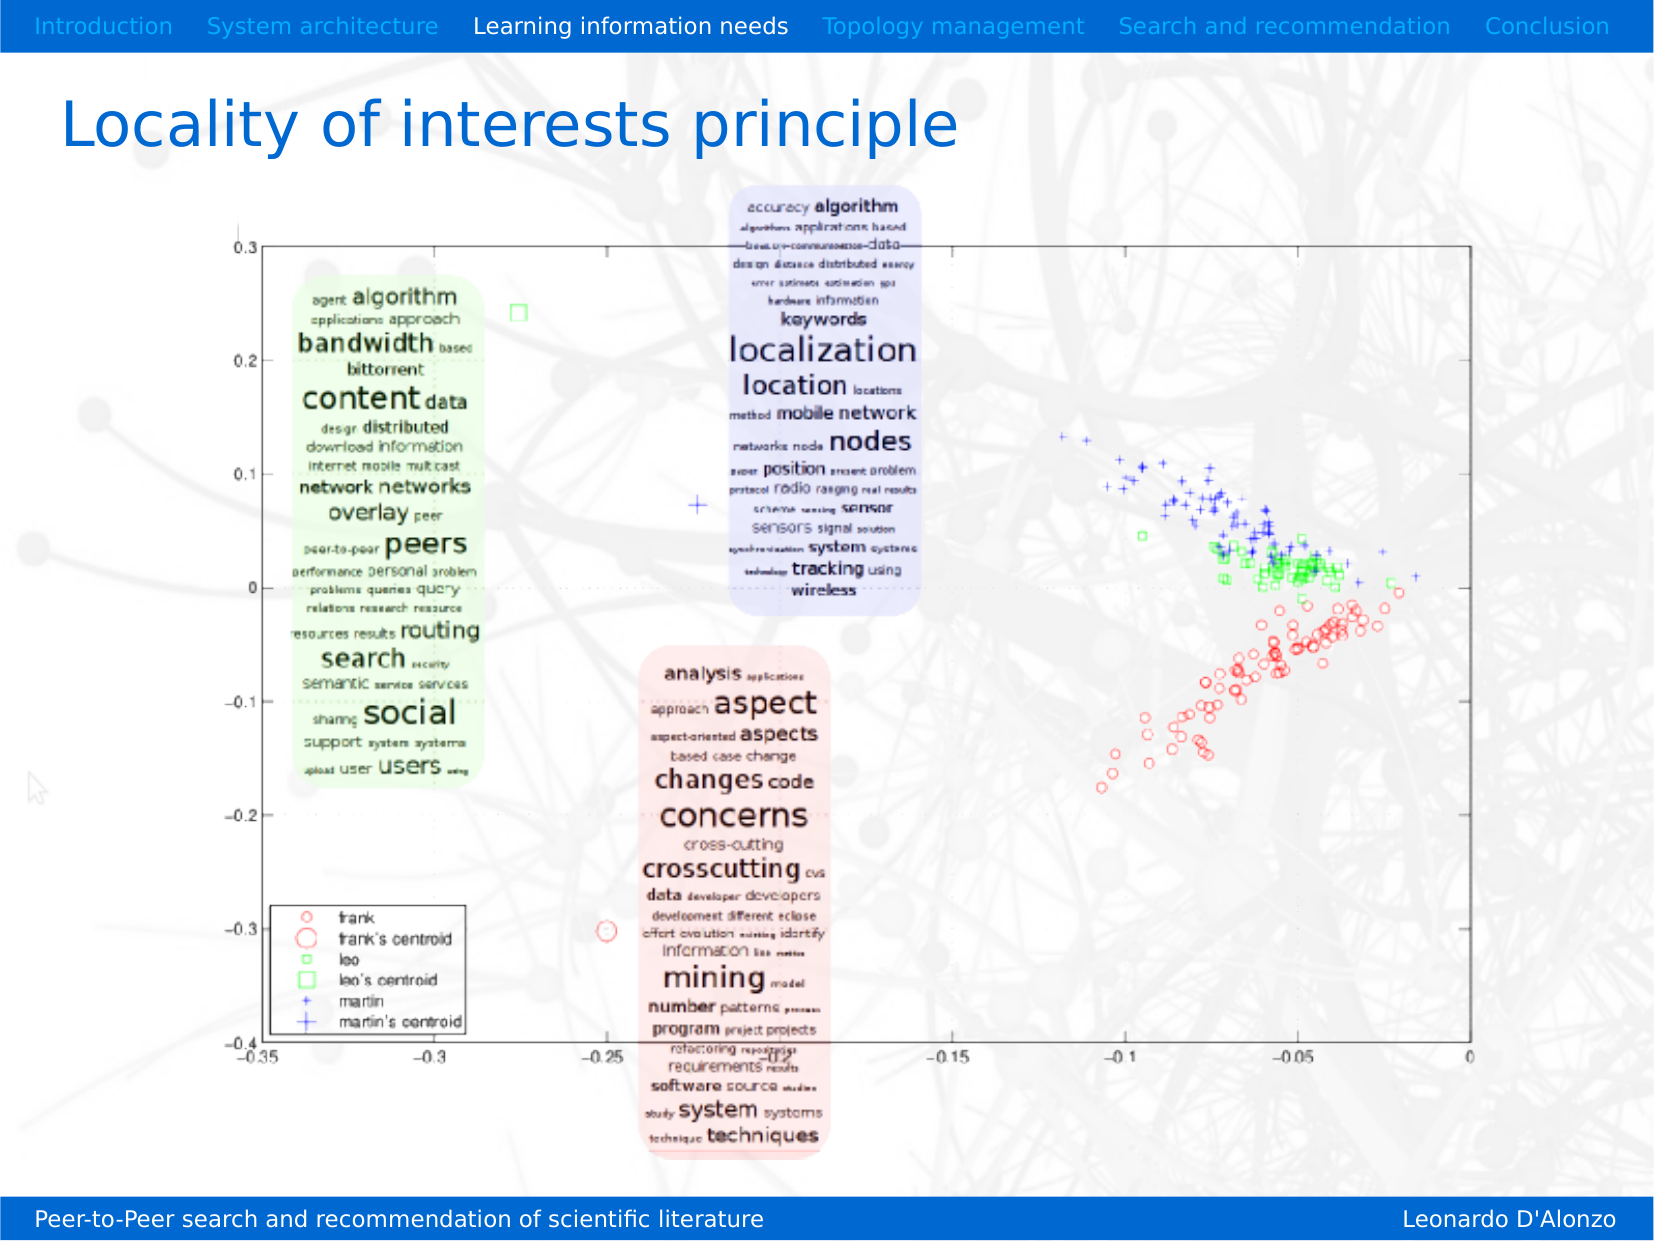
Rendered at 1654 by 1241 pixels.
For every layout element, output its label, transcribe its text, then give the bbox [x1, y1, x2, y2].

text_box [0, 0, 1654, 53]
text_box Learning information needs [458, 6, 804, 48]
picture [0, 53, 1654, 1196]
title Locality of interests principle [60, 75, 1549, 175]
text_box Introduction [19, 6, 189, 48]
text_box [0, 1196, 1654, 1241]
text_box Topology management [807, 6, 1100, 48]
text_box Conclusion [1470, 6, 1626, 48]
text_box Search and recommendation [1103, 6, 1467, 48]
text_box System architecture [192, 6, 455, 48]
text_box Peer-to-Peer search and recommendation of scientific literature [19, 1198, 898, 1241]
text_box Leonardo D'Alonzo [1387, 1198, 1647, 1241]
